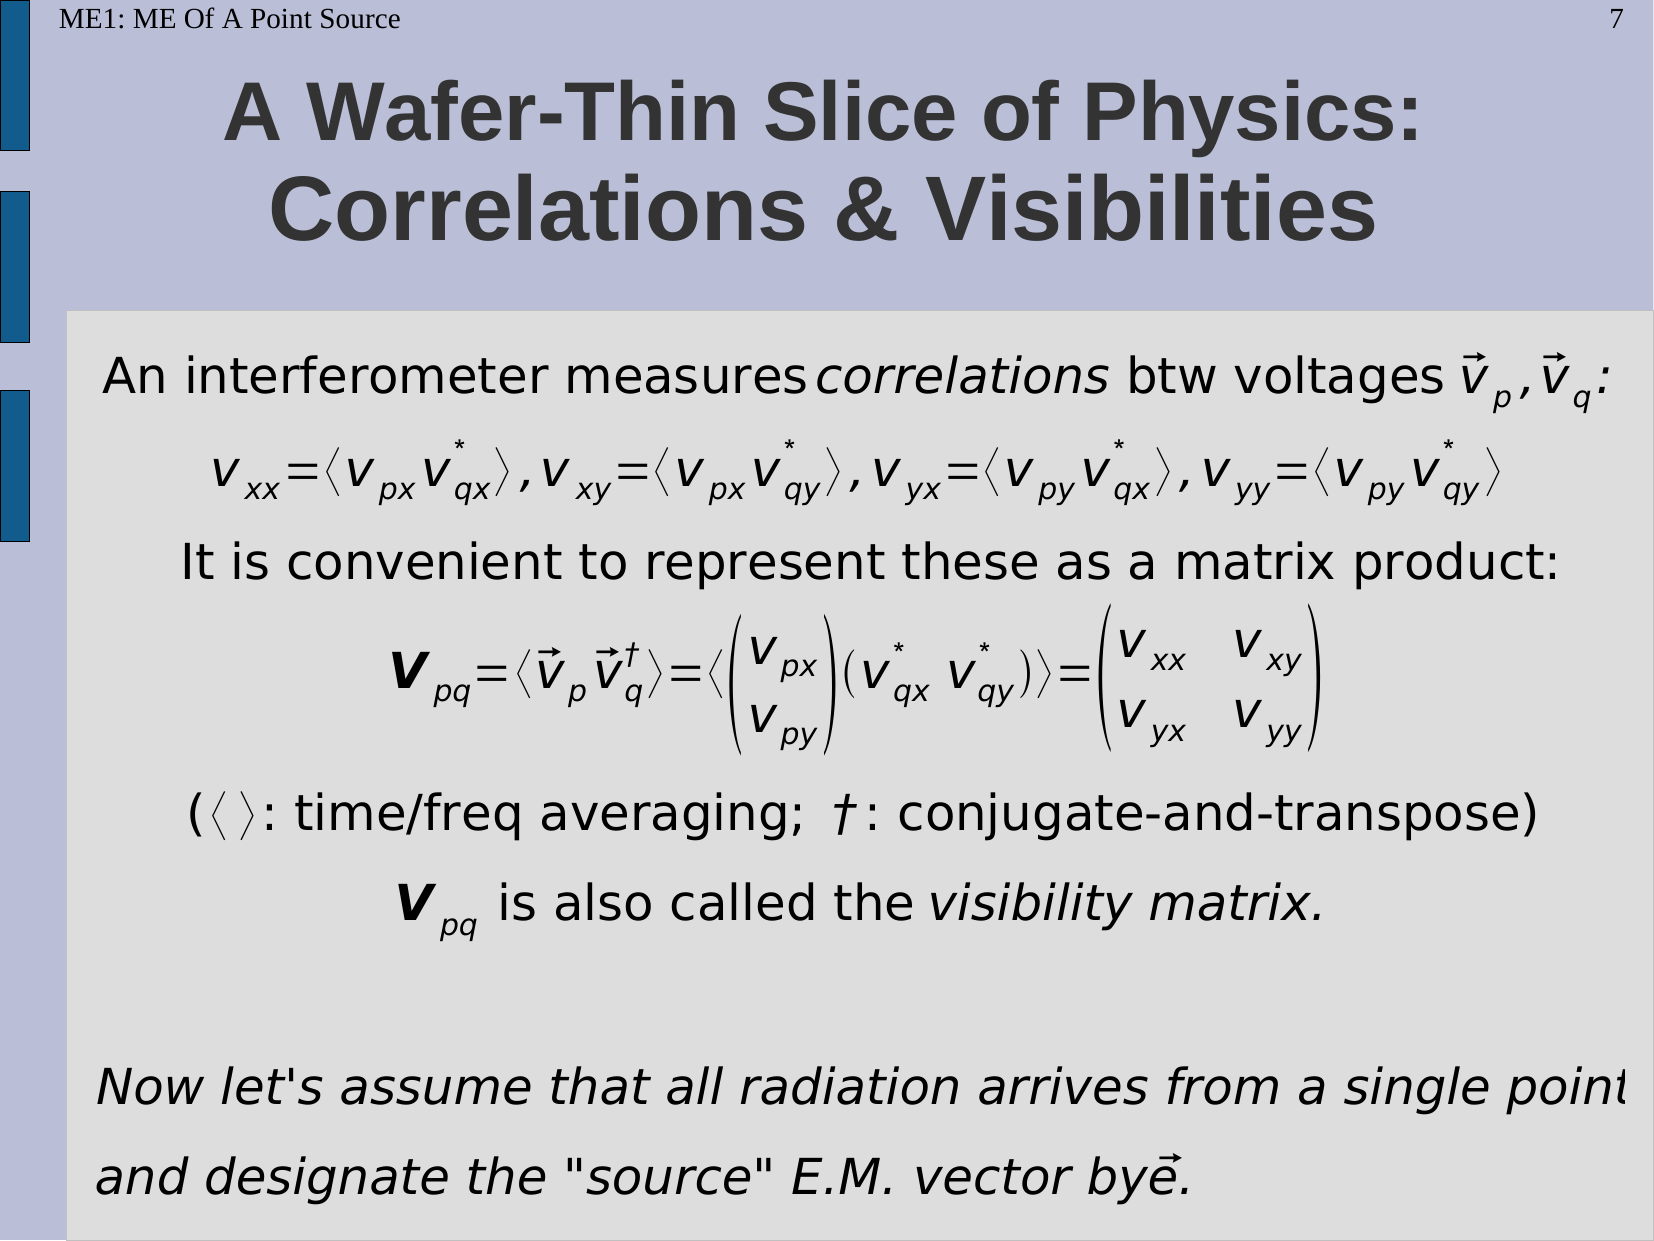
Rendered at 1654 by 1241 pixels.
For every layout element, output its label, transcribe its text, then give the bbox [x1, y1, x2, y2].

chart [88, 324, 1625, 1213]
title A Wafer-Thin Slice of Physics: Correlations & Visibilities [118, 59, 1531, 267]
